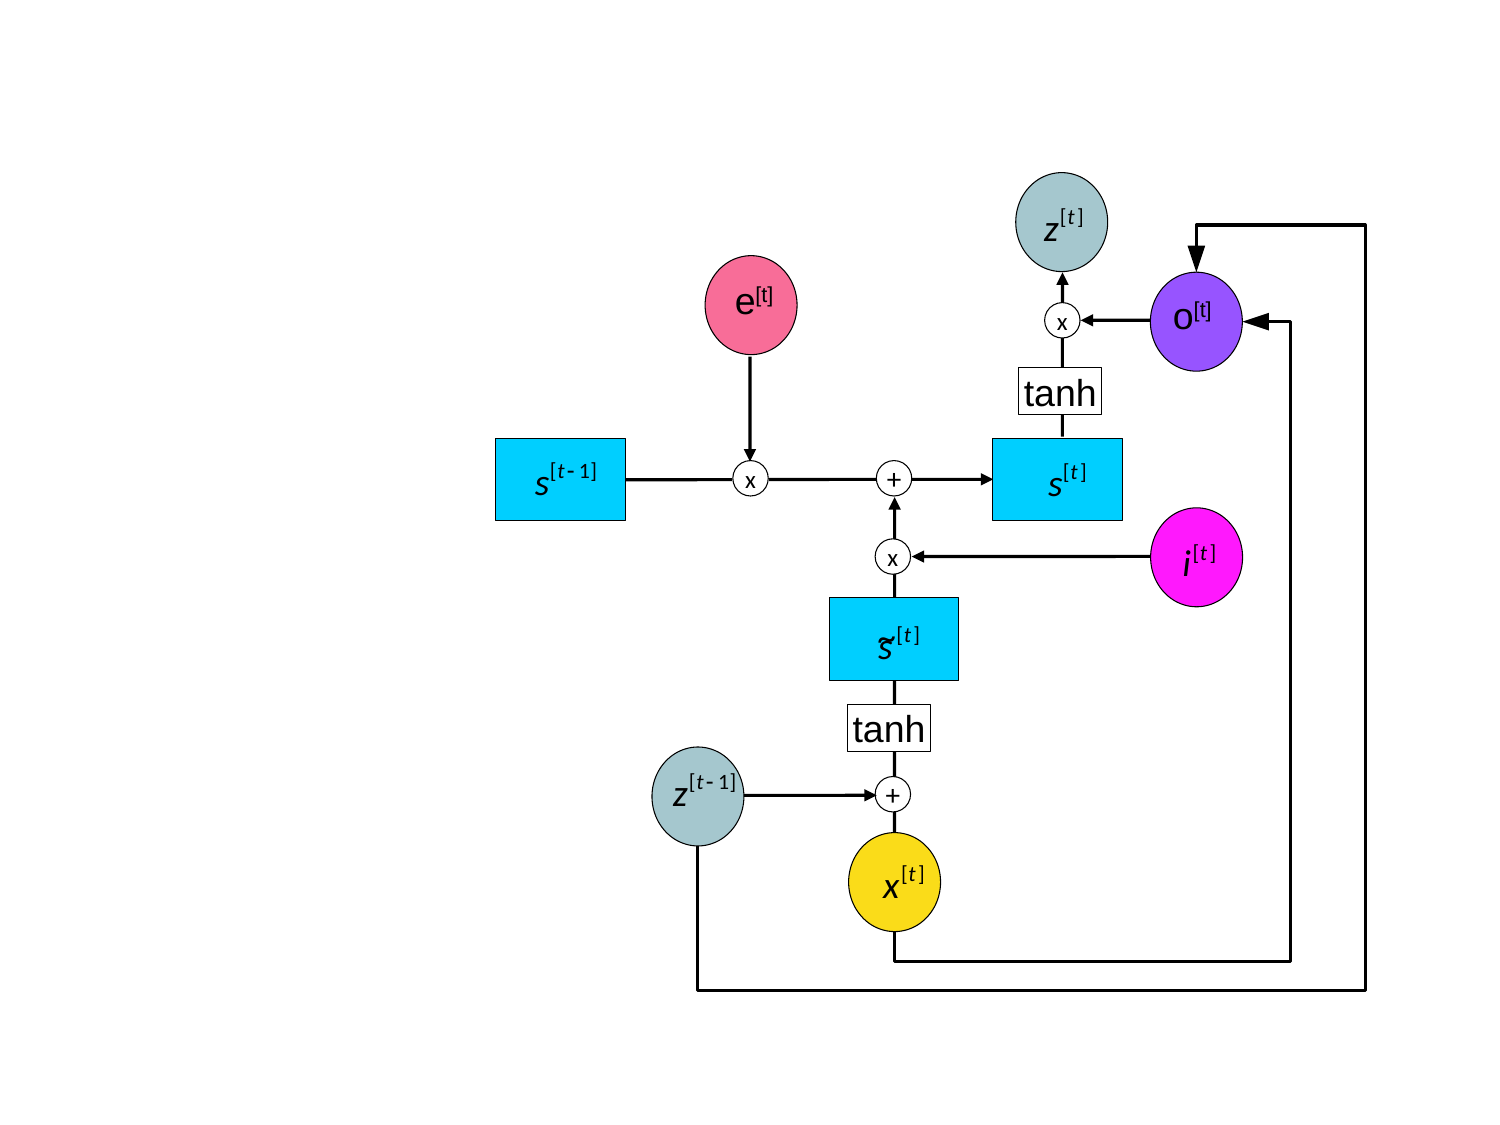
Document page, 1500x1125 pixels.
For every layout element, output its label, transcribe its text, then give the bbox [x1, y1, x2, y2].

text_box [848, 832, 941, 932]
text_box [705, 255, 791, 355]
text_box x [1044, 302, 1081, 339]
text_box [651, 746, 741, 846]
chart [666, 766, 742, 814]
text_box [1015, 172, 1108, 272]
text_box [829, 597, 959, 681]
chart [871, 618, 926, 669]
chart [1177, 536, 1221, 584]
text_box + [875, 776, 911, 812]
chart [528, 454, 604, 505]
text_box x [875, 538, 911, 575]
text_box [1162, 272, 1231, 288]
chart [876, 857, 930, 905]
chart [1041, 456, 1092, 507]
text_box o[t] [1158, 288, 1231, 346]
text_box + [876, 460, 912, 497]
text_box [992, 438, 1123, 521]
text_box [1150, 507, 1243, 607]
chart [1037, 201, 1091, 248]
text_box tanh [1018, 367, 1102, 415]
text_box tanh [847, 704, 931, 752]
text_box [495, 438, 626, 521]
text_box x [732, 460, 769, 497]
text_box e[t] [720, 273, 856, 330]
text_box [1150, 289, 1243, 372]
